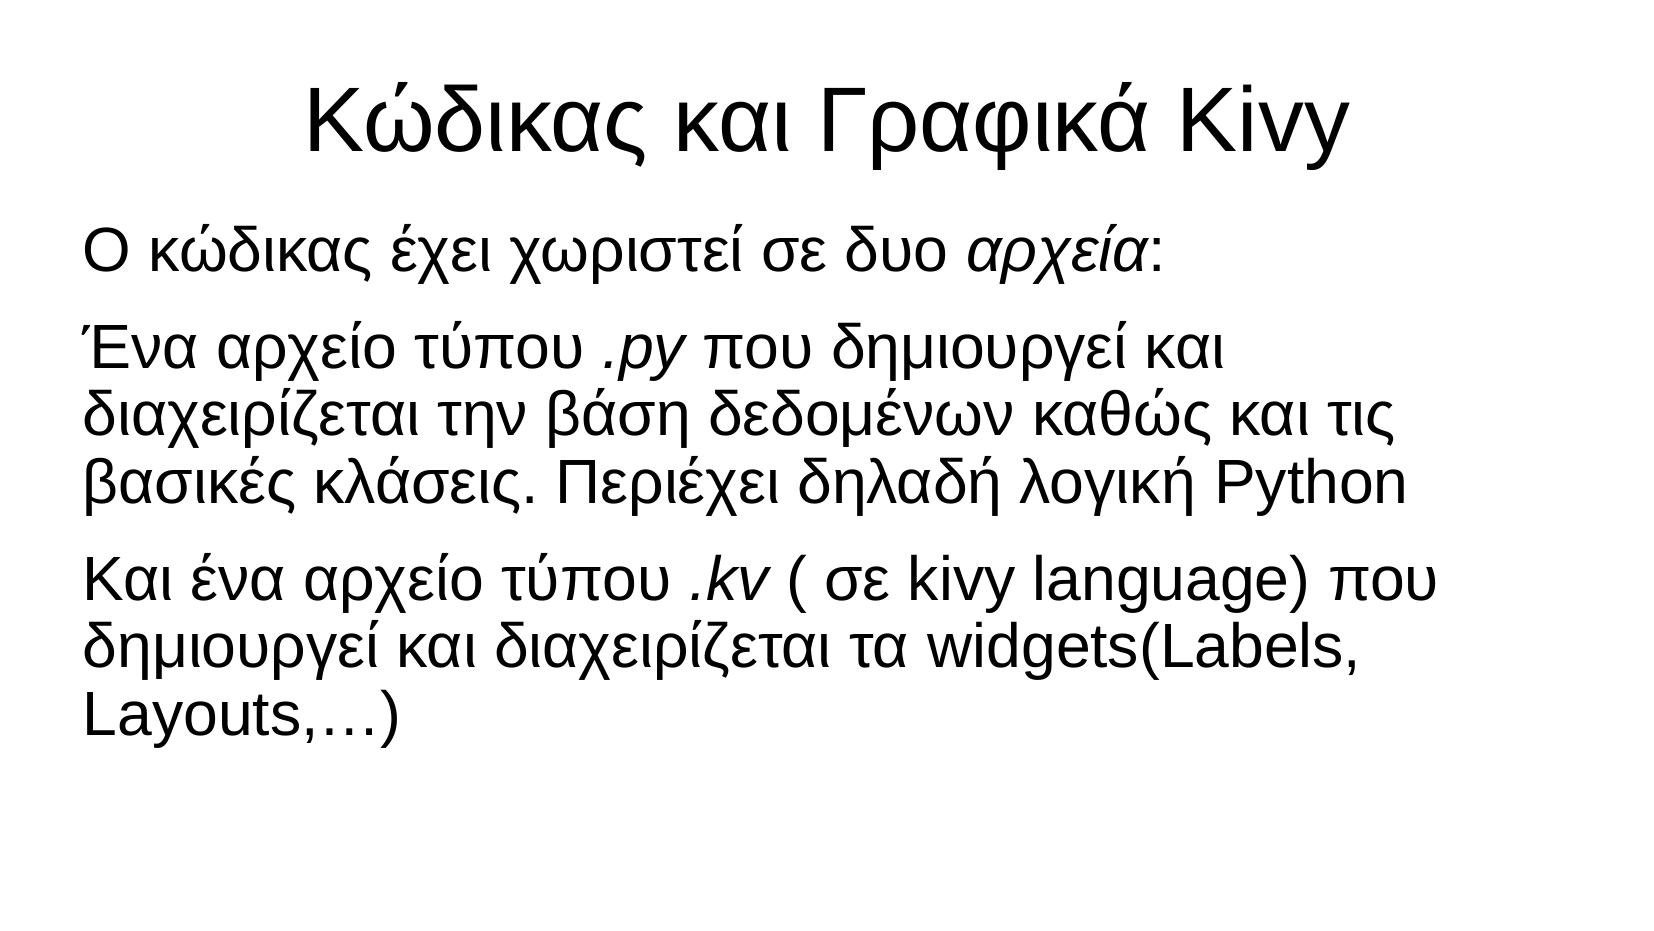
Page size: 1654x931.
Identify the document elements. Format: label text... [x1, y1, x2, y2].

title Κώδικας και Γραφικά Kivy [82, 37, 1571, 193]
list O κώδικας έχει χωριστεί σε δυο αρχεία: Ένα αρχείο τύπου .py που δημιουργεί και διαχειρίζεται την βάση δεδομένων καθώς και τις βασικές κλάσεις. Περιέχει δηλαδή λογική Python Και ένα αρχείο τύπου .kv ( σε kivy language) που δημιουργεί και διαχειρίζεται τα widgets(Labels, Layouts,…) [82, 217, 1571, 801]
